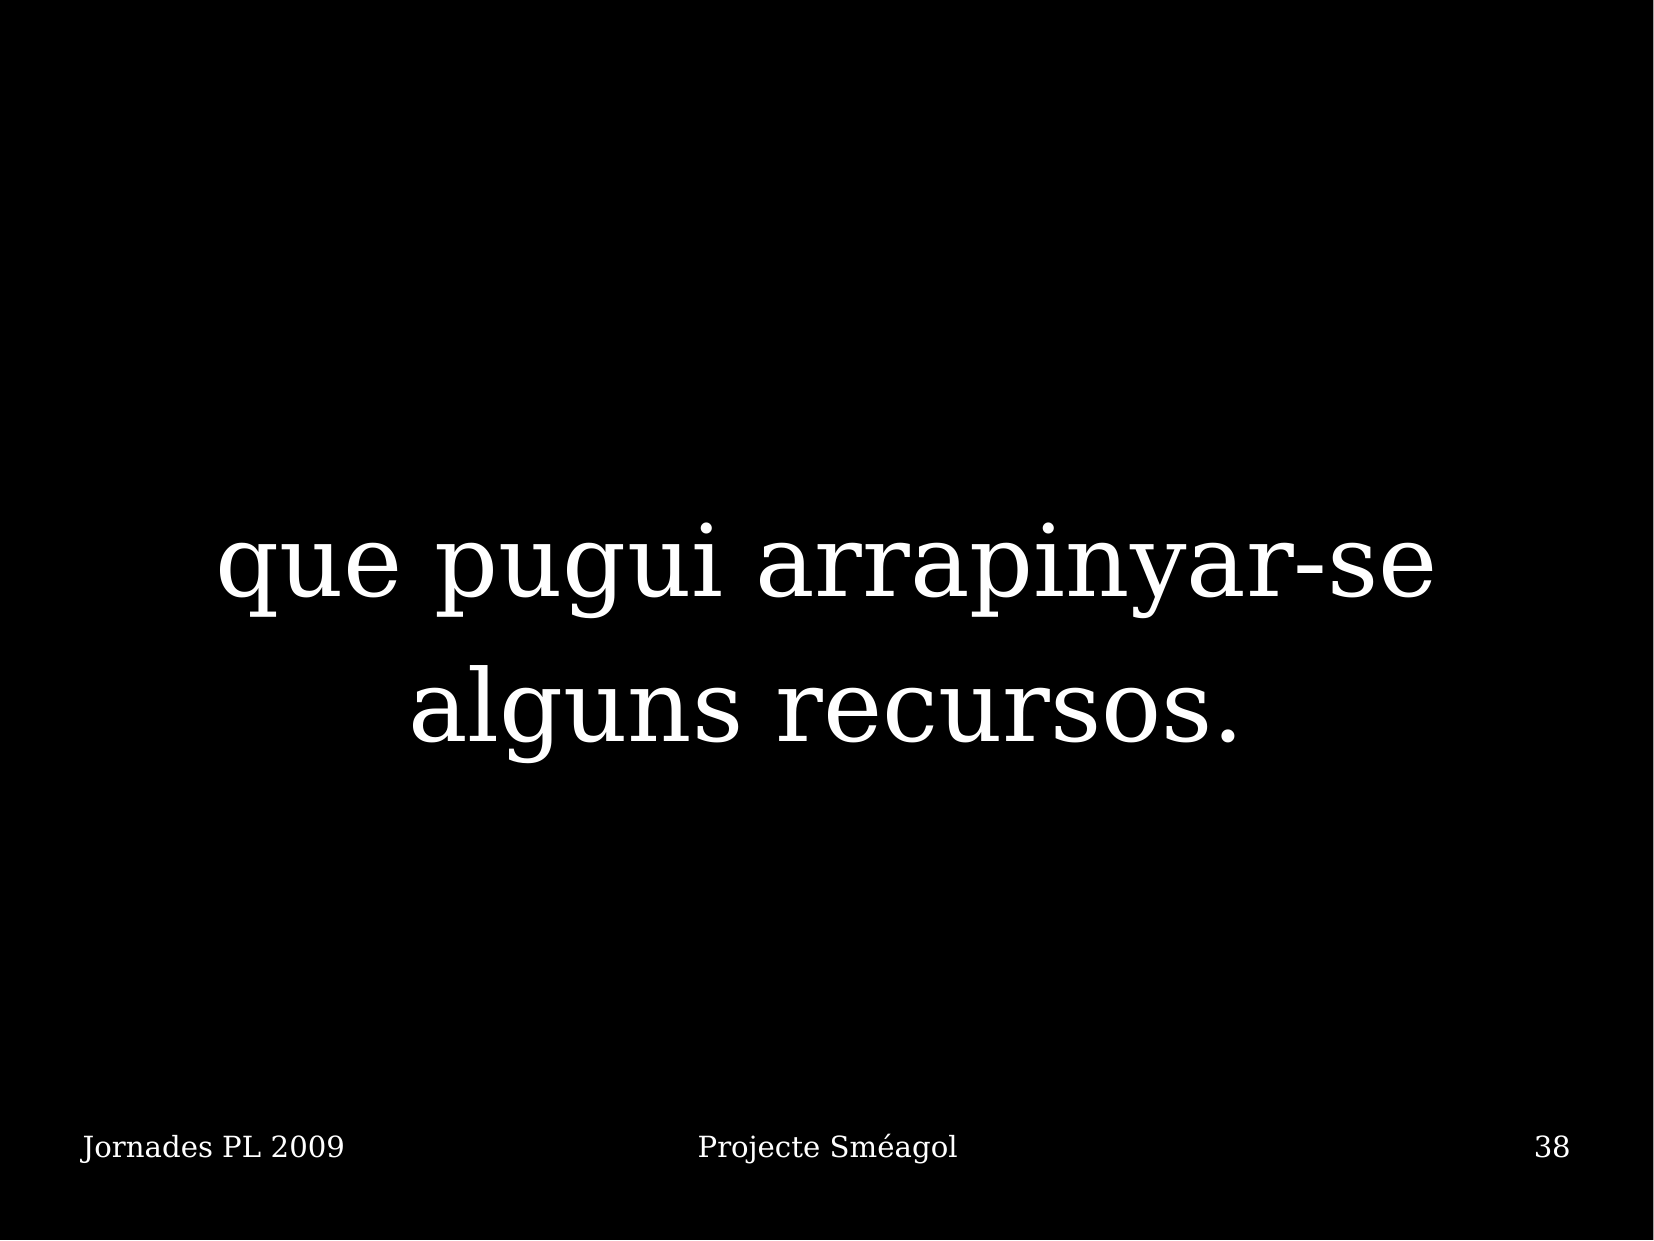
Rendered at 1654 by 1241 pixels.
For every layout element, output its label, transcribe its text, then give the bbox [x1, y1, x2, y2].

title que pugui arrapinyar-se alguns recursos. [59, 489, 1595, 751]
